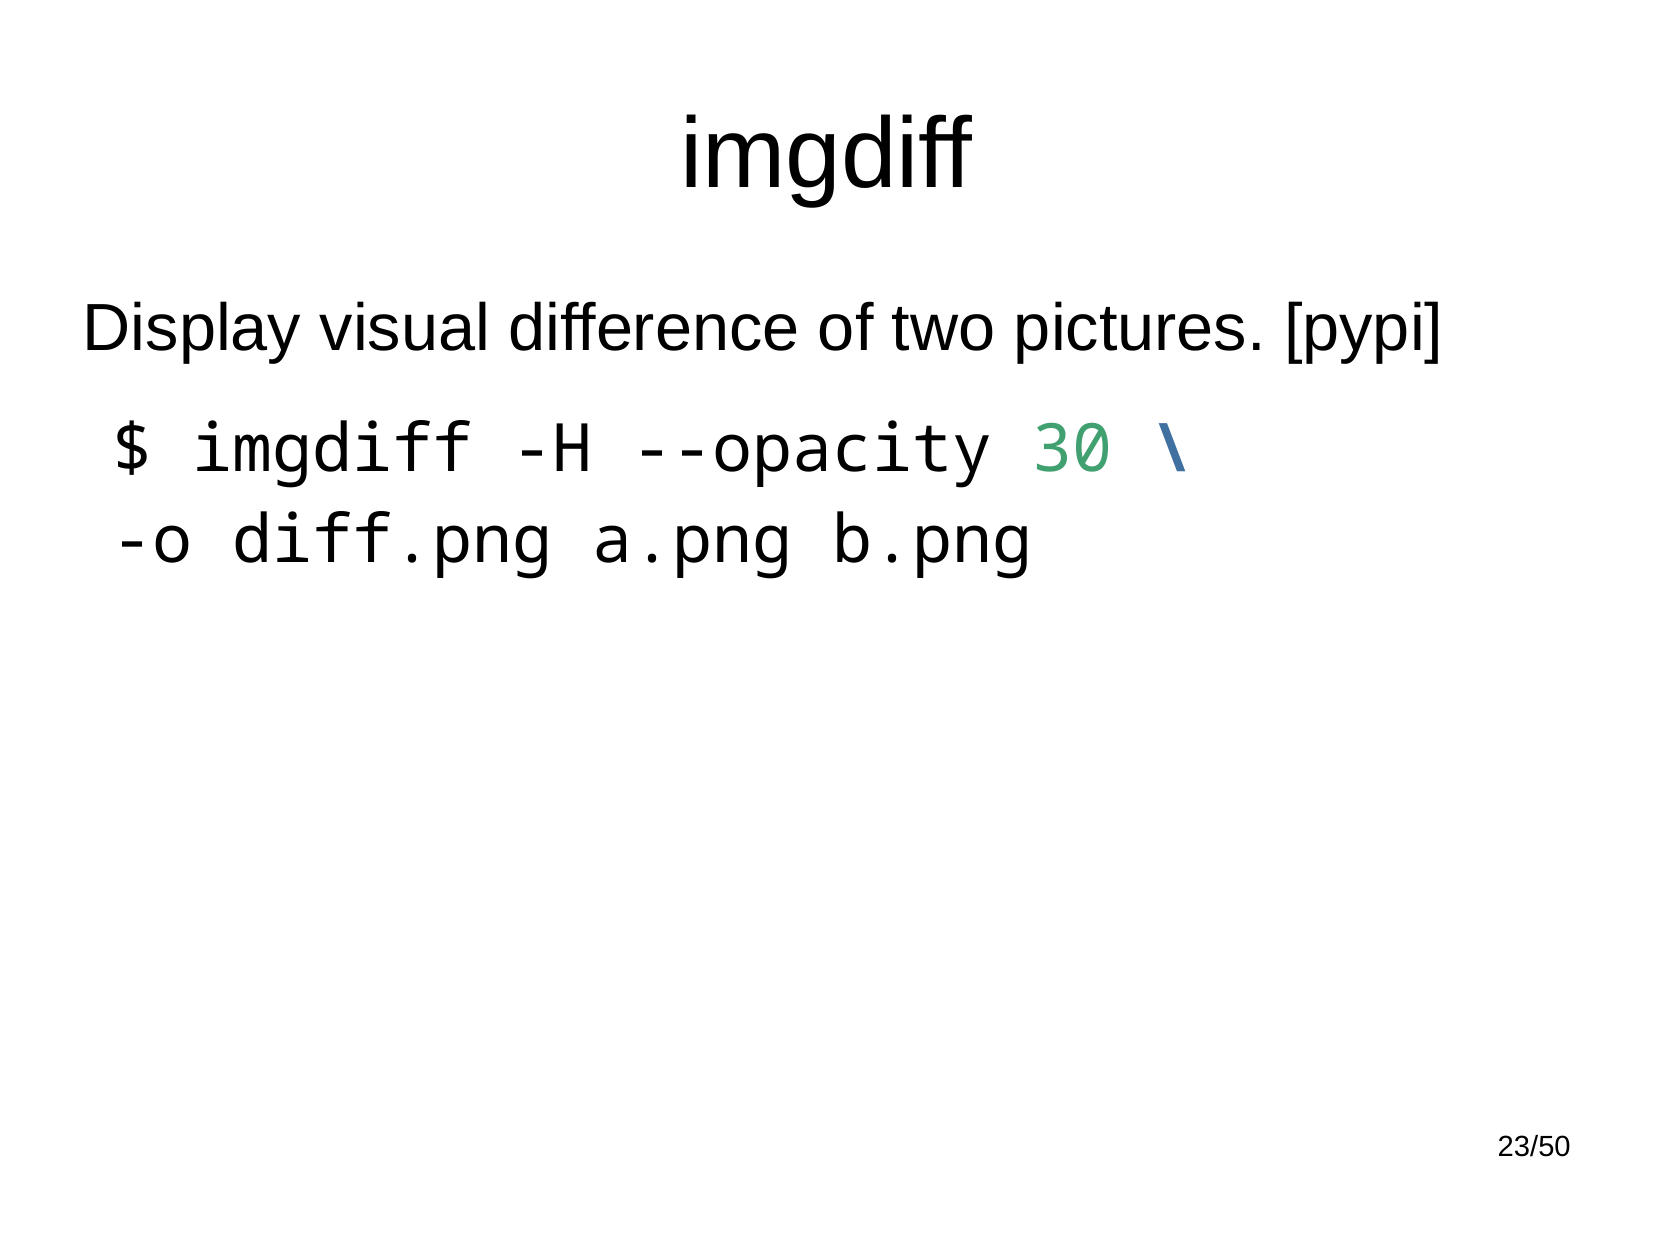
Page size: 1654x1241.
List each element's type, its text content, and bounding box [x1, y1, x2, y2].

title imgdiff [82, 97, 1571, 209]
list Display visual difference of two pictures. [pypi] $ imgdiff -H --opacity 30 \ -o diff.png a.png b.png [82, 290, 1571, 1010]
